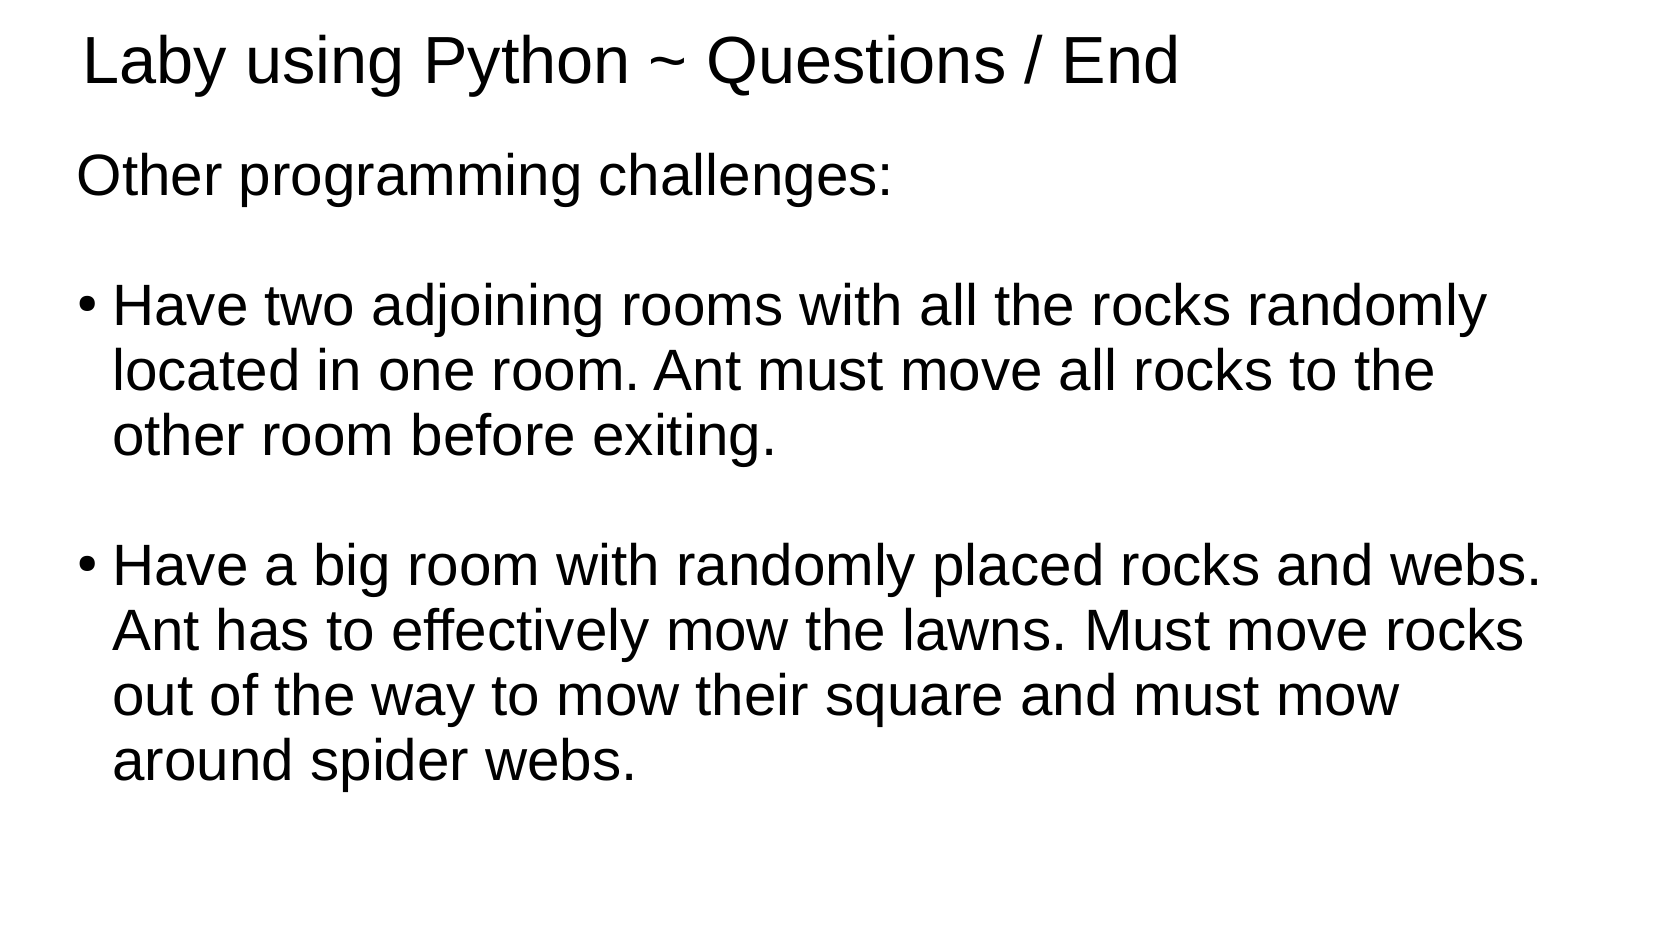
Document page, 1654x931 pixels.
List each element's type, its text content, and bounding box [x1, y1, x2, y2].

title Laby using Python ~ Questions / End [82, 22, 1571, 98]
subtitle Other programming challenges: Have two adjoining rooms with all the rocks randomly located in one room. Ant must move all rocks to the other room before exiting. Have a big room with randomly placed rocks and webs. Ant has to effectively mow the lawns. Must move rocks out of the way to mow their square and must mow around spider webs. [76, 142, 1565, 821]
